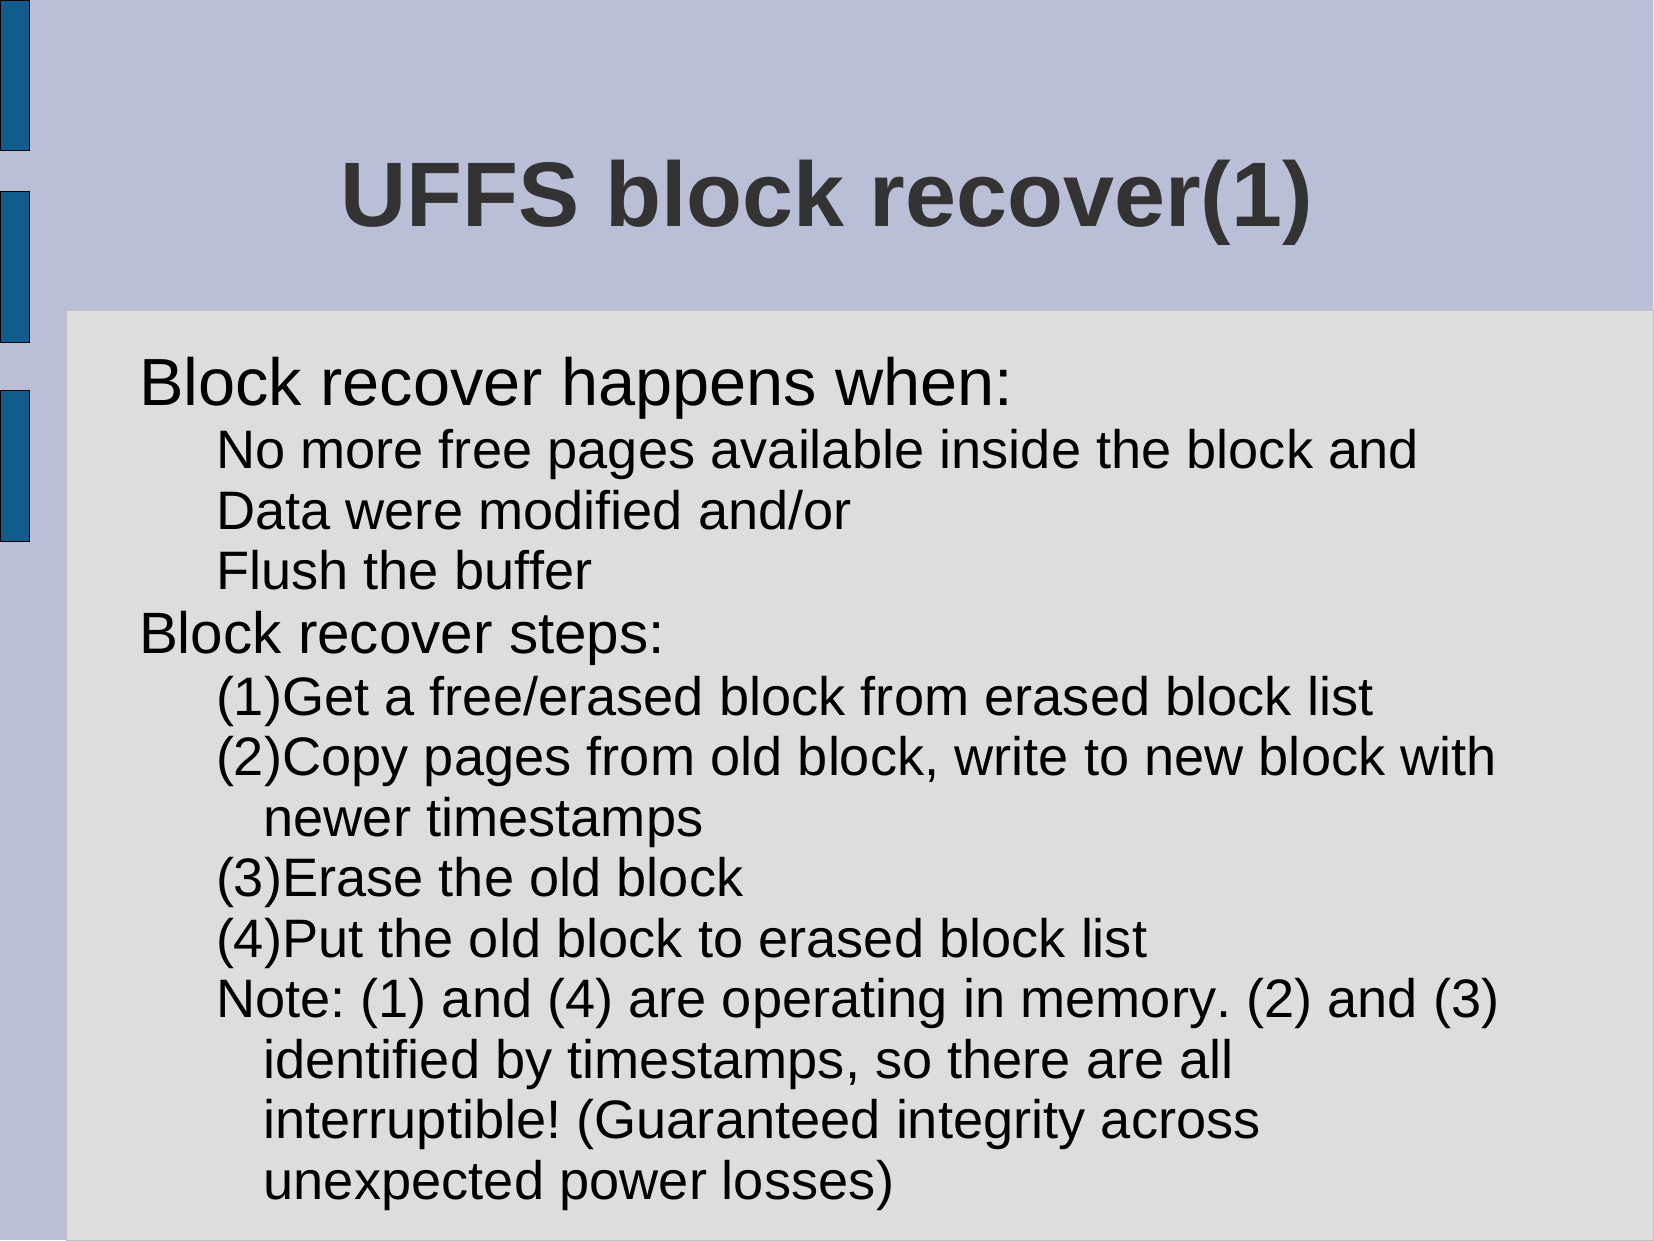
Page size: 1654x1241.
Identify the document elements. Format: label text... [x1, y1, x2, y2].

list Block recover happens when: No more free pages available inside the block and Data were modified and/or Flush the buffer Block recover steps: (1)Get a free/erased block from erased block list (2)Copy pages from old block, write to new block with newer timestamps (3)Erase the old block (4)Put the old block to erased block list Note: (1) and (4) are operating in memory. (2) and (3) identified by timestamps, so there are all interruptible! (Guaranteed integrity across unexpected power losses) [121, 344, 1534, 1211]
title UFFS block recover(1) [121, 91, 1534, 299]
